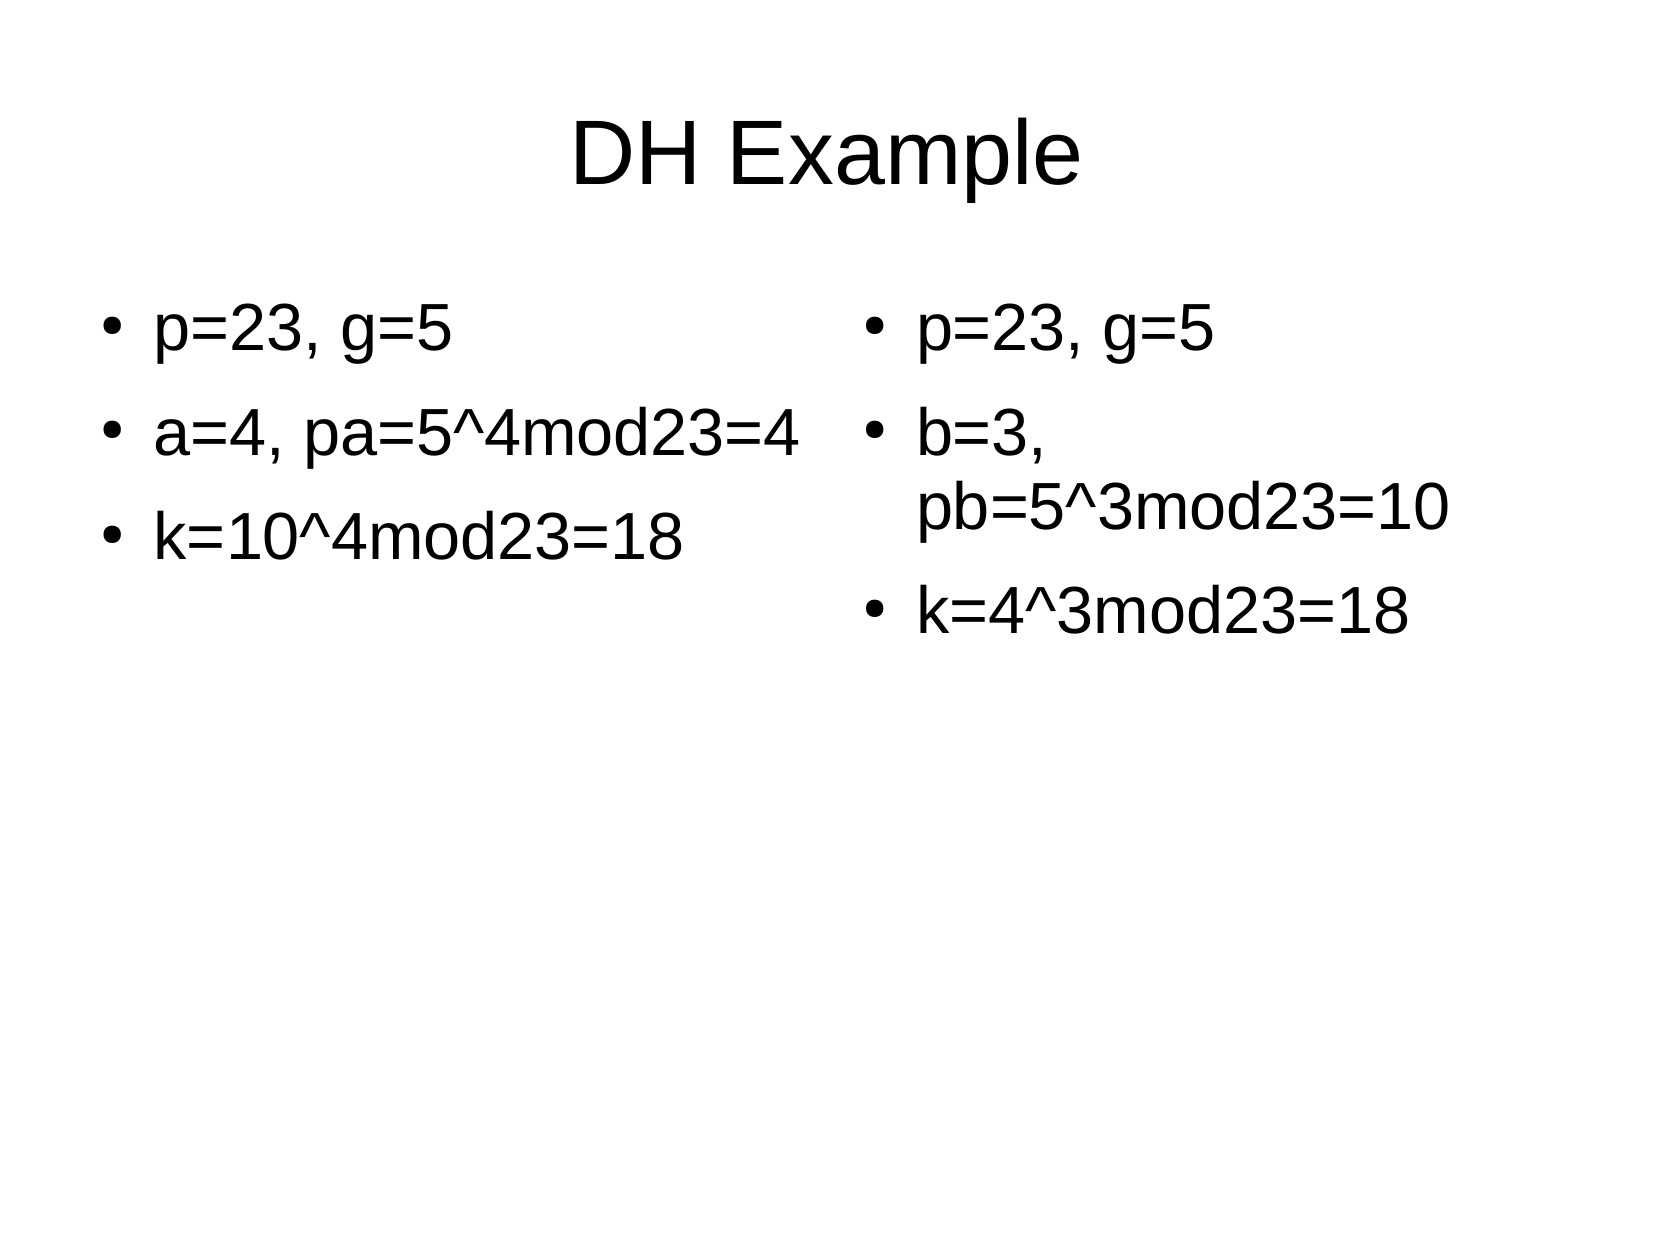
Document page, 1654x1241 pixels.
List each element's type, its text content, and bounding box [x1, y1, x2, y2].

title DH Example [82, 49, 1571, 257]
list p=23, g=5 b=3, pb=5^3mod23=10 k=4^3mod23=18 [845, 290, 1572, 1010]
list p=23, g=5 a=4, pa=5^4mod23=4 k=10^4mod23=18 [82, 290, 809, 1010]
